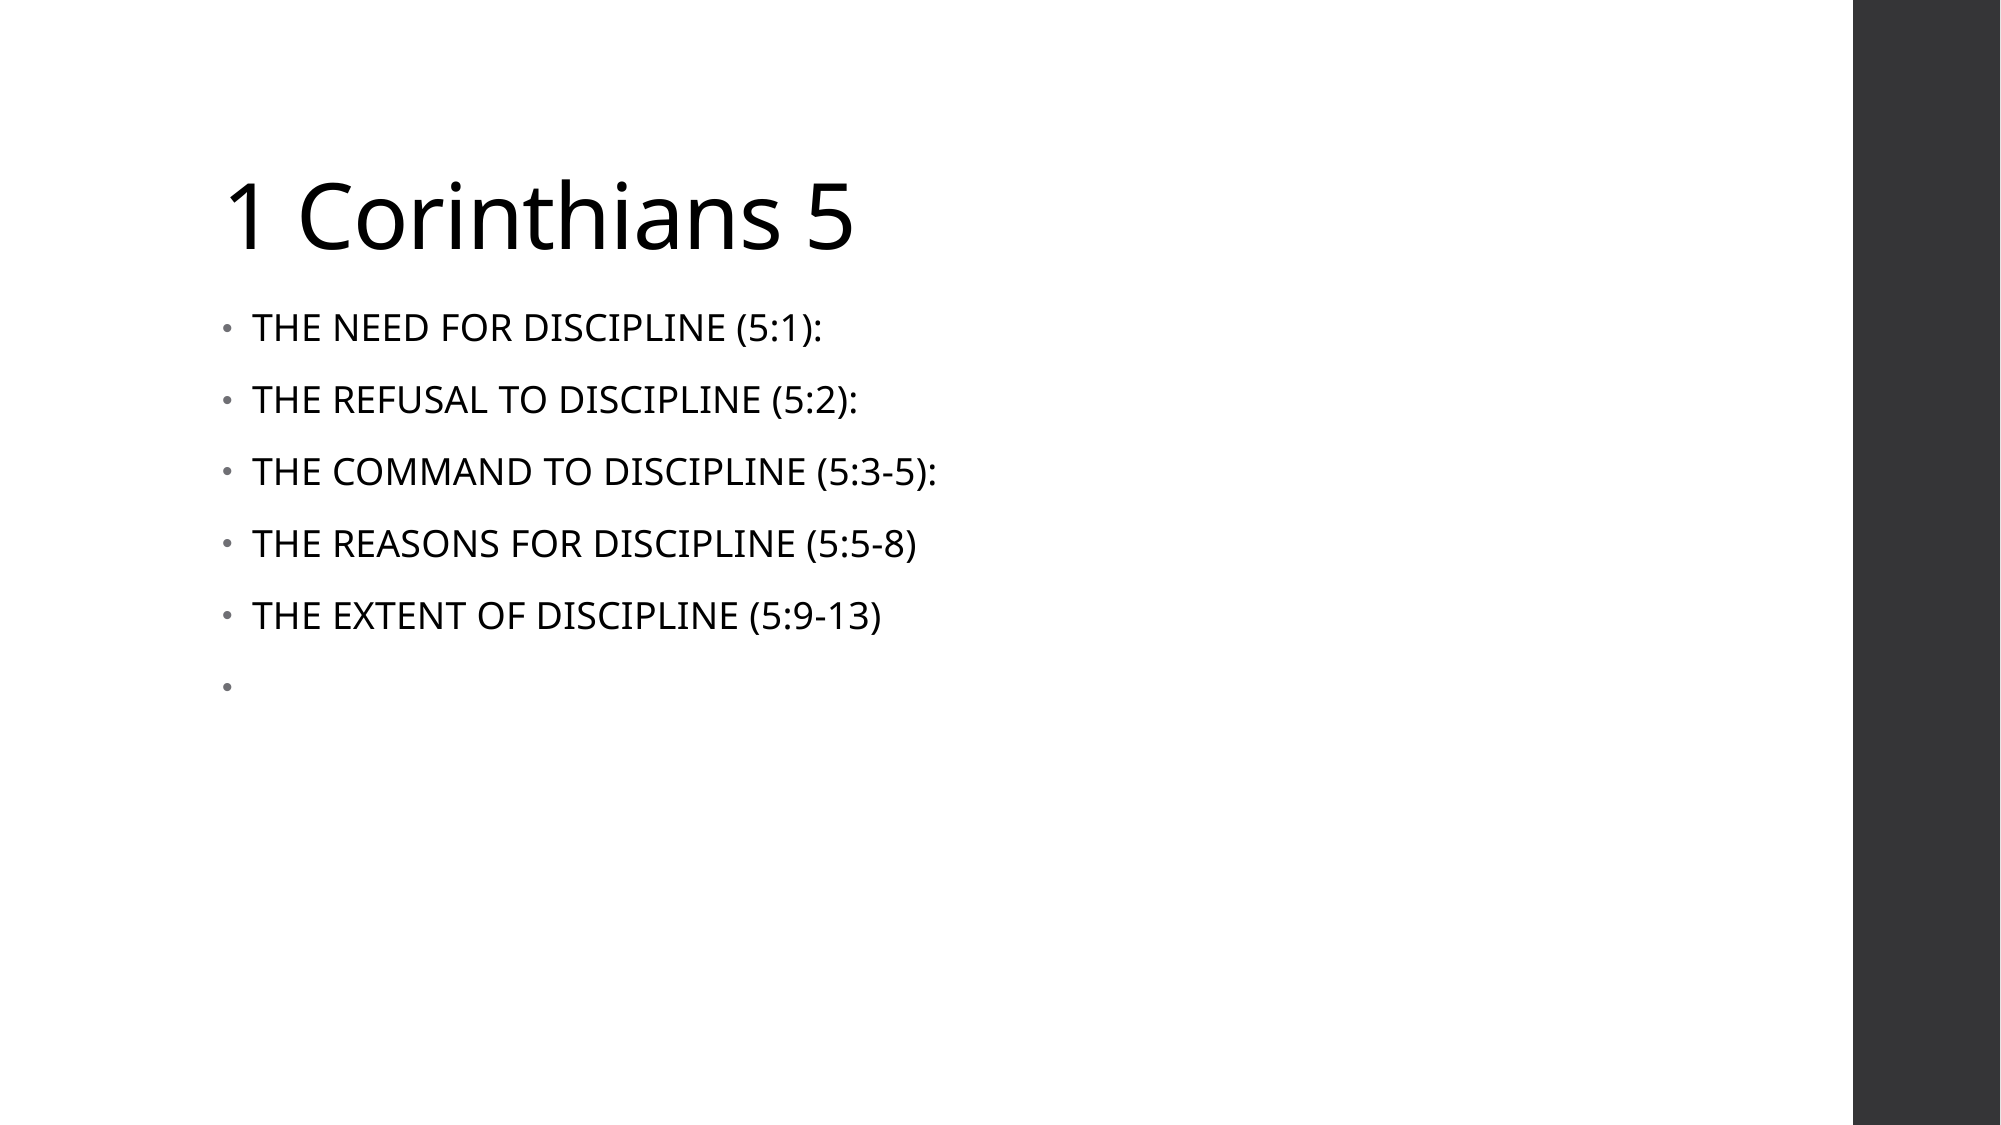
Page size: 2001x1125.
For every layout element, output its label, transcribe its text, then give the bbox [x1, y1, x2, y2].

list THE NEED FOR DISCIPLINE (5:1): THE REFUSAL TO DISCIPLINE (5:2): THE COMMAND TO DISCIPLINE (5:3-5): THE REASONS FOR DISCIPLINE (5:5-8) THE EXTENT OF DISCIPLINE (5:9-13) [206, 299, 1617, 1014]
title 1 Corinthians 5 [206, 60, 1797, 278]
